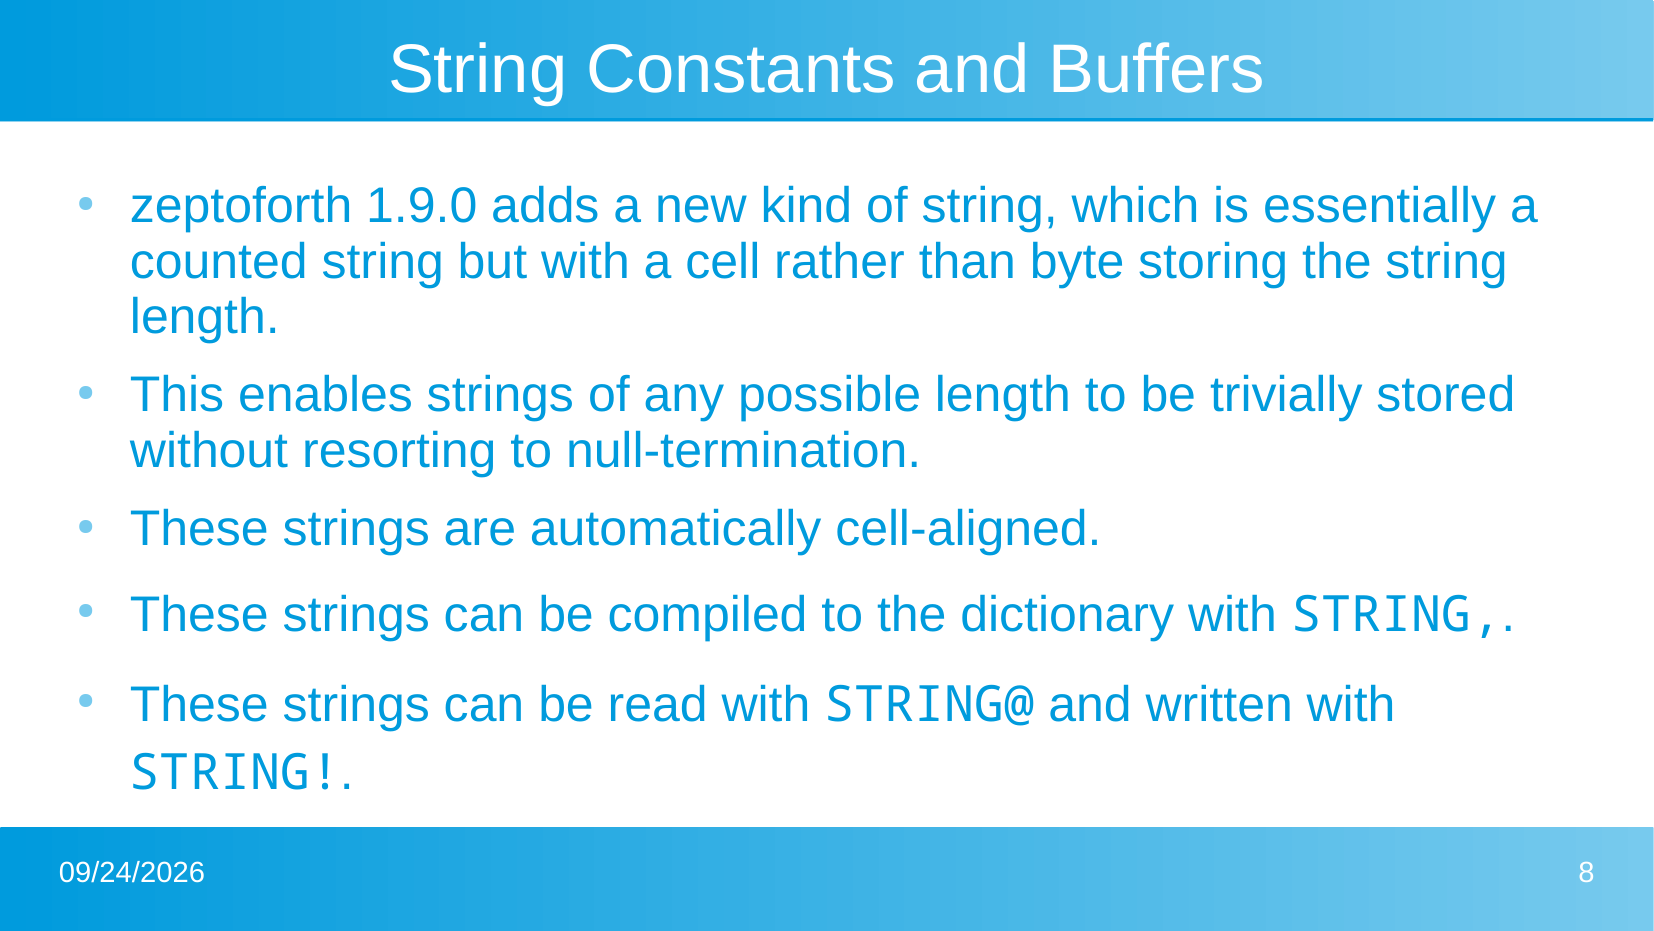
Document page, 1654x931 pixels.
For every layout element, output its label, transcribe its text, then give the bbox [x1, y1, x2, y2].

list zeptoforth 1.9.0 adds a new kind of string, which is essentially a counted string but with a cell rather than byte storing the string length. This enables strings of any possible length to be trivially stored without resorting to null-termination. These strings are automatically cell-aligned. These strings can be compiled to the dictionary with STRING,. These strings can be read with STRING@ and written with STRING!. [59, 177, 1595, 768]
title String Constants and Buffers [59, 29, 1595, 108]
